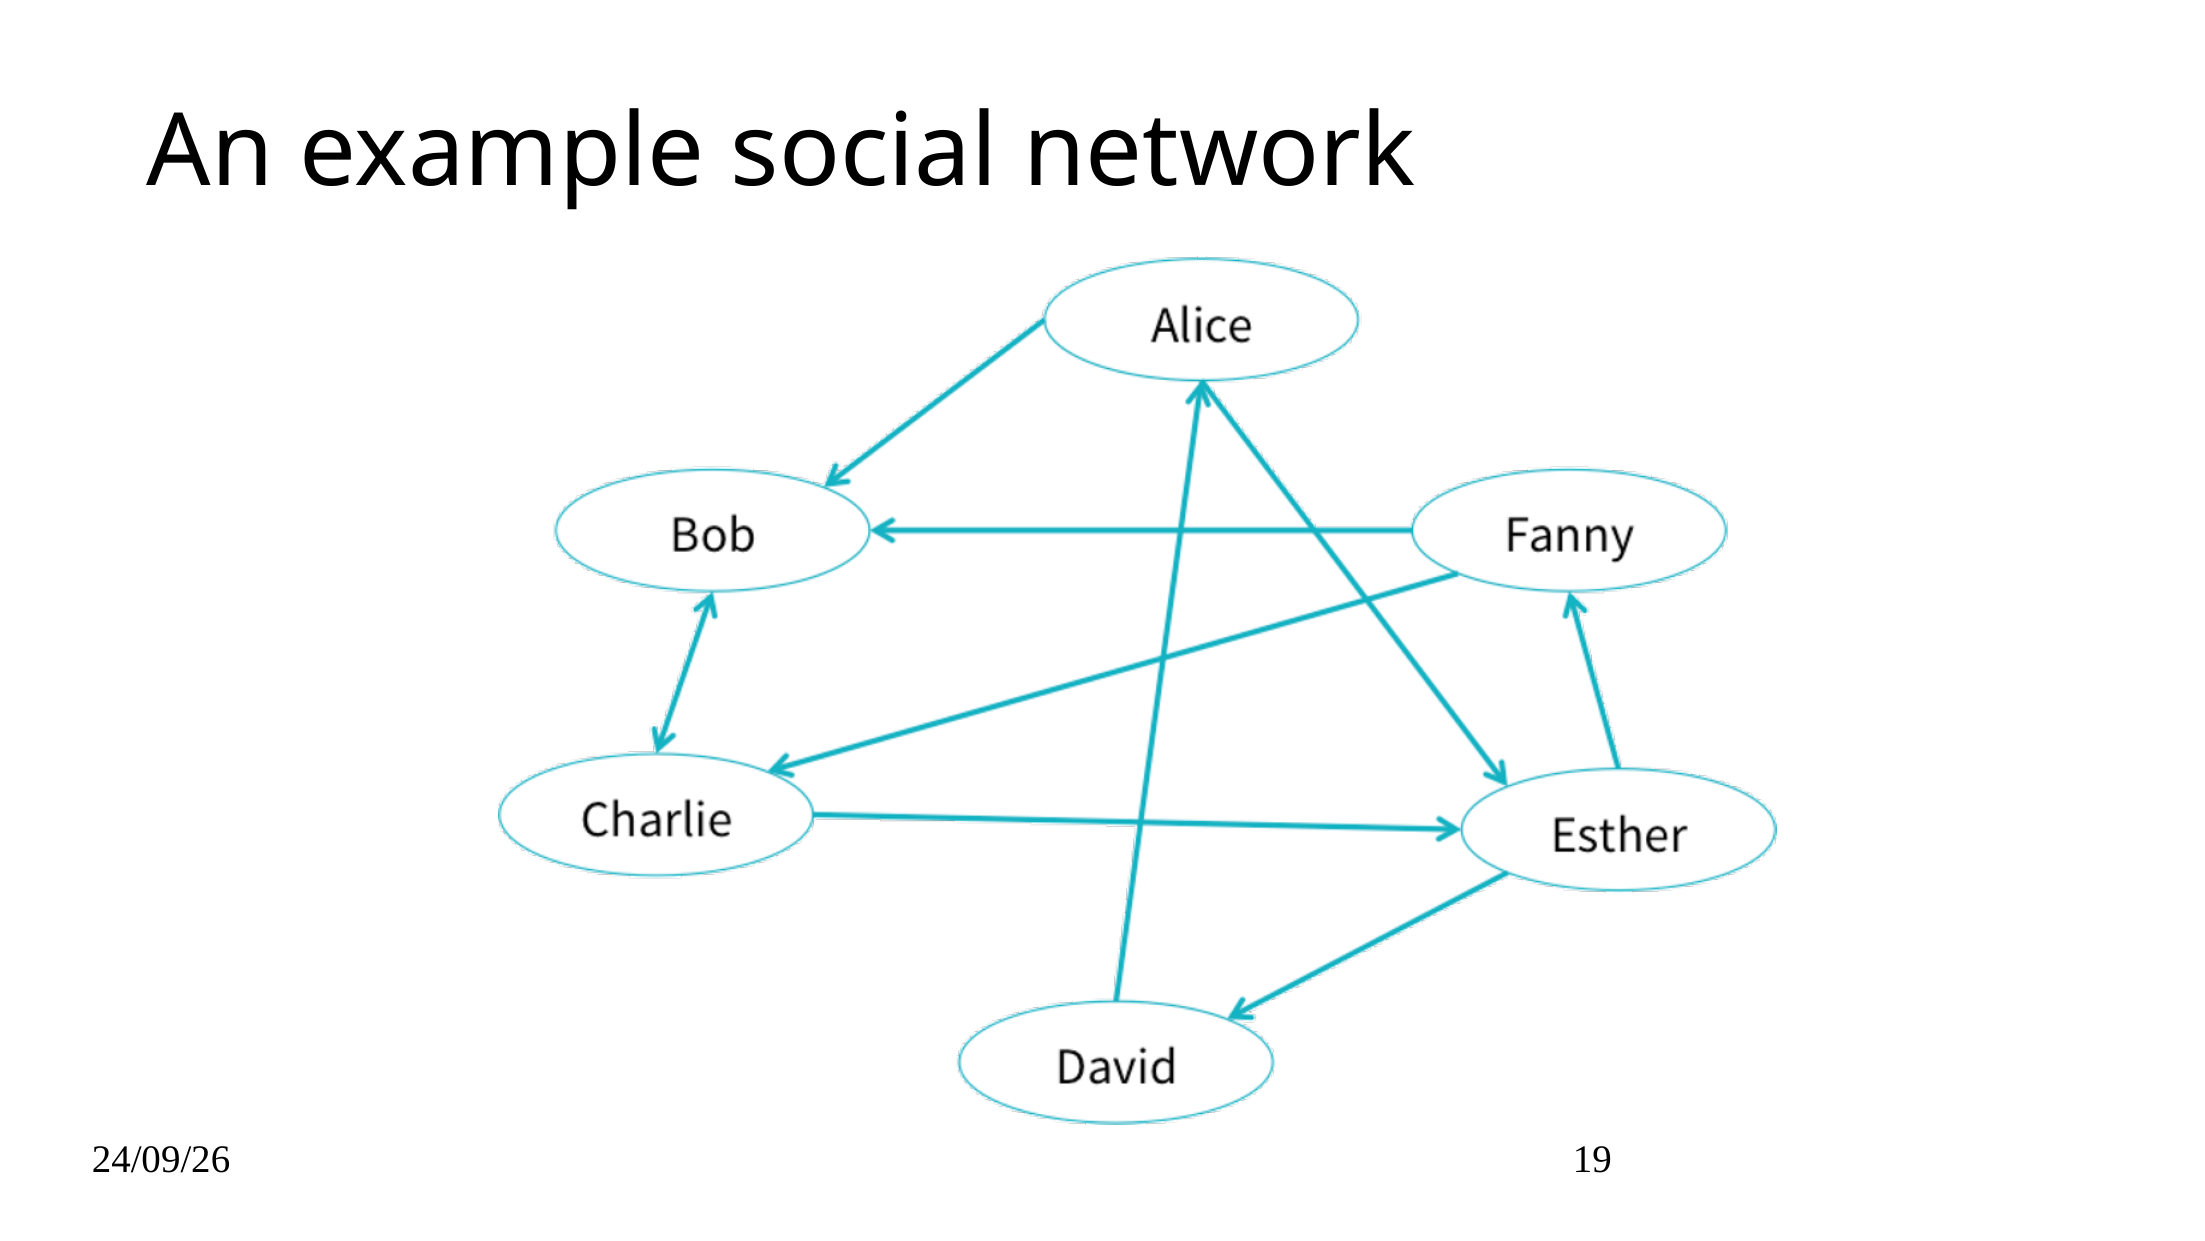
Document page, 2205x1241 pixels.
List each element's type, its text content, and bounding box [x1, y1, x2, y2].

text_box 25-11-2022 [91, 1133, 606, 1241]
title An example social network [131, 49, 1985, 257]
text_box [1572, 1133, 2087, 1241]
picture [498, 256, 1777, 1125]
